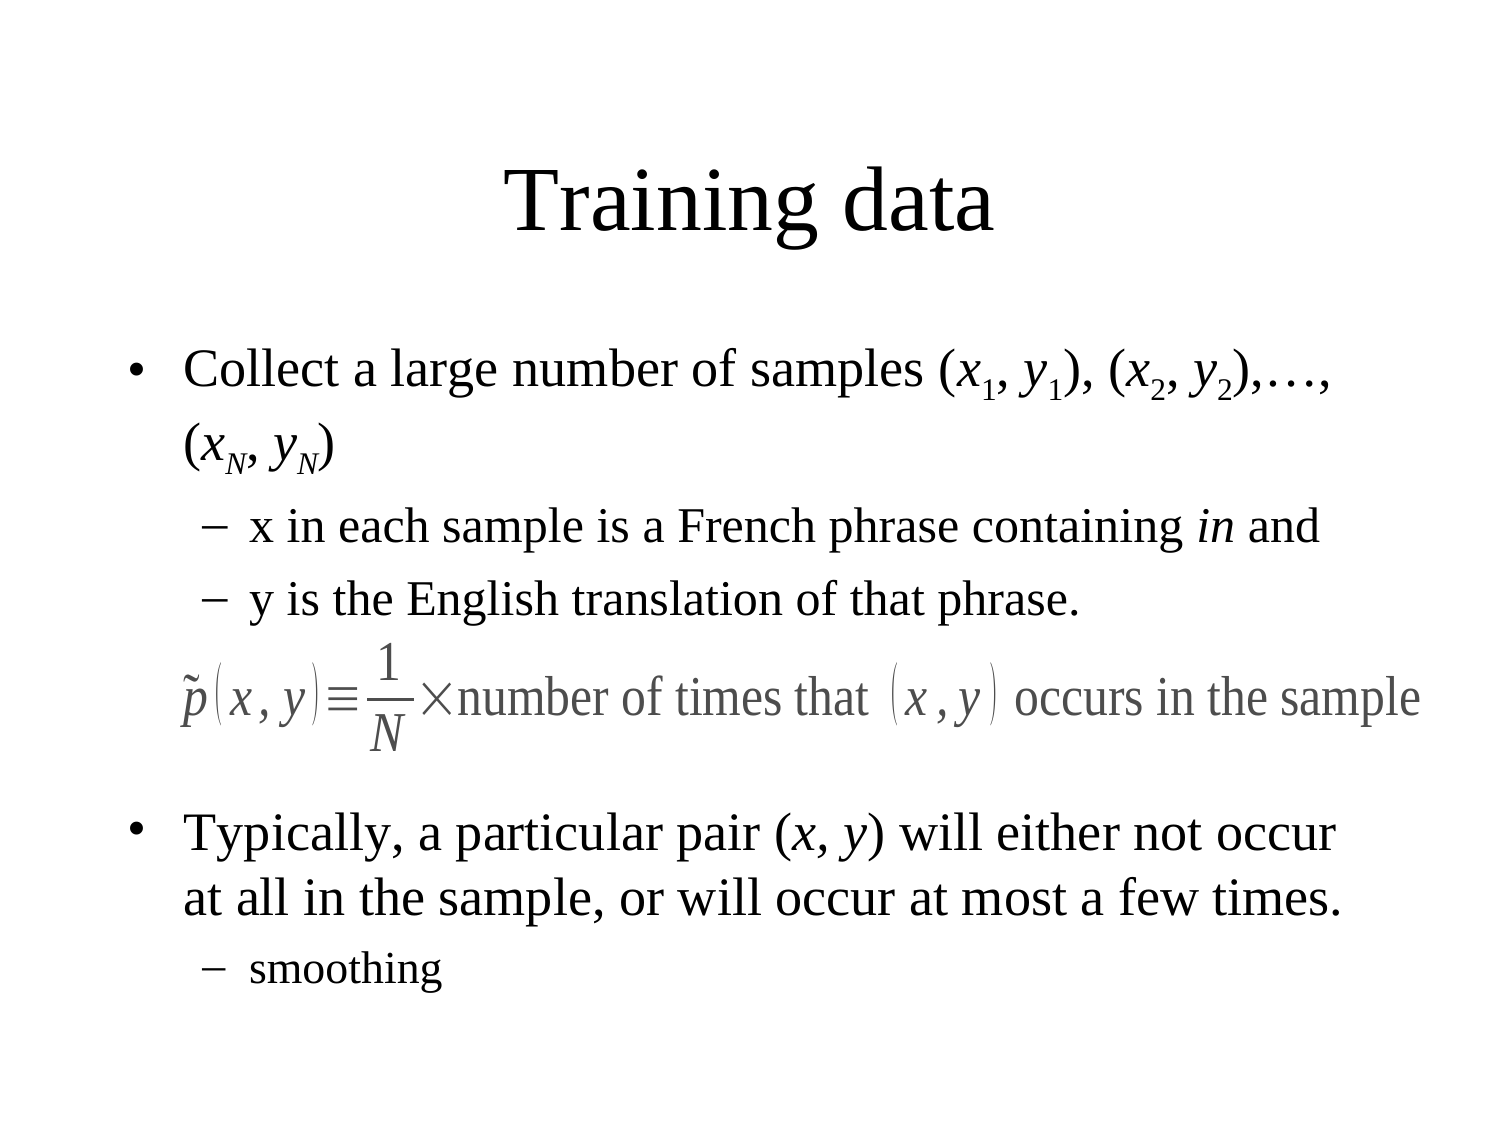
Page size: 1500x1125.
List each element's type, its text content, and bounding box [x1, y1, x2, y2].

chart [165, 631, 1441, 766]
title Training data [112, 99, 1388, 288]
list Collect a large number of samples (x1, y1), (x2, y2),…, (xN, yN) x in each sample is a French phrase containing in and y is the English translation of that phrase. Typically, a particular pair (x, y) will either not occur at all in the sample, or will occur at most a few times. smoothing [112, 324, 1388, 1063]
